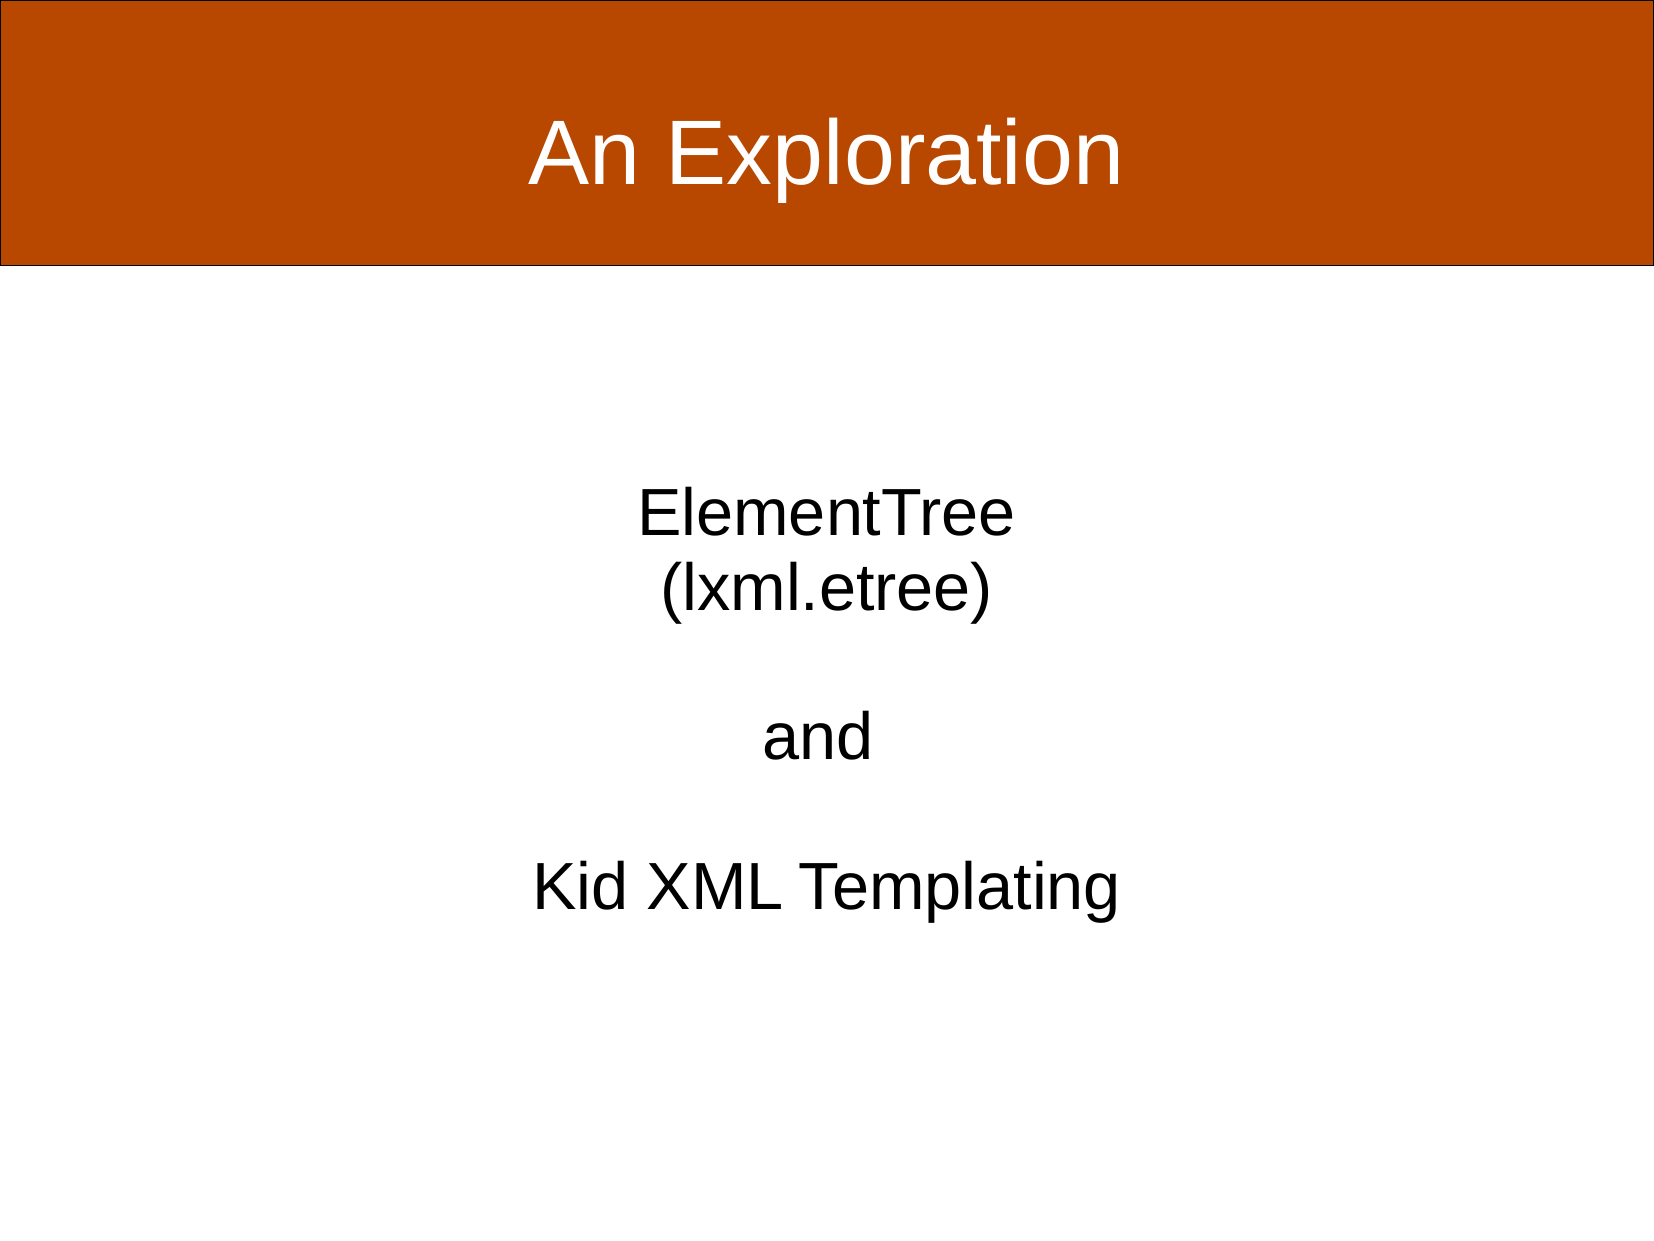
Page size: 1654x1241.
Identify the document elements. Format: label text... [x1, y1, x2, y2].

title An Exploration [82, 56, 1571, 250]
subtitle ElementTree (lxml.etree) and Kid XML Templating [82, 297, 1571, 1102]
